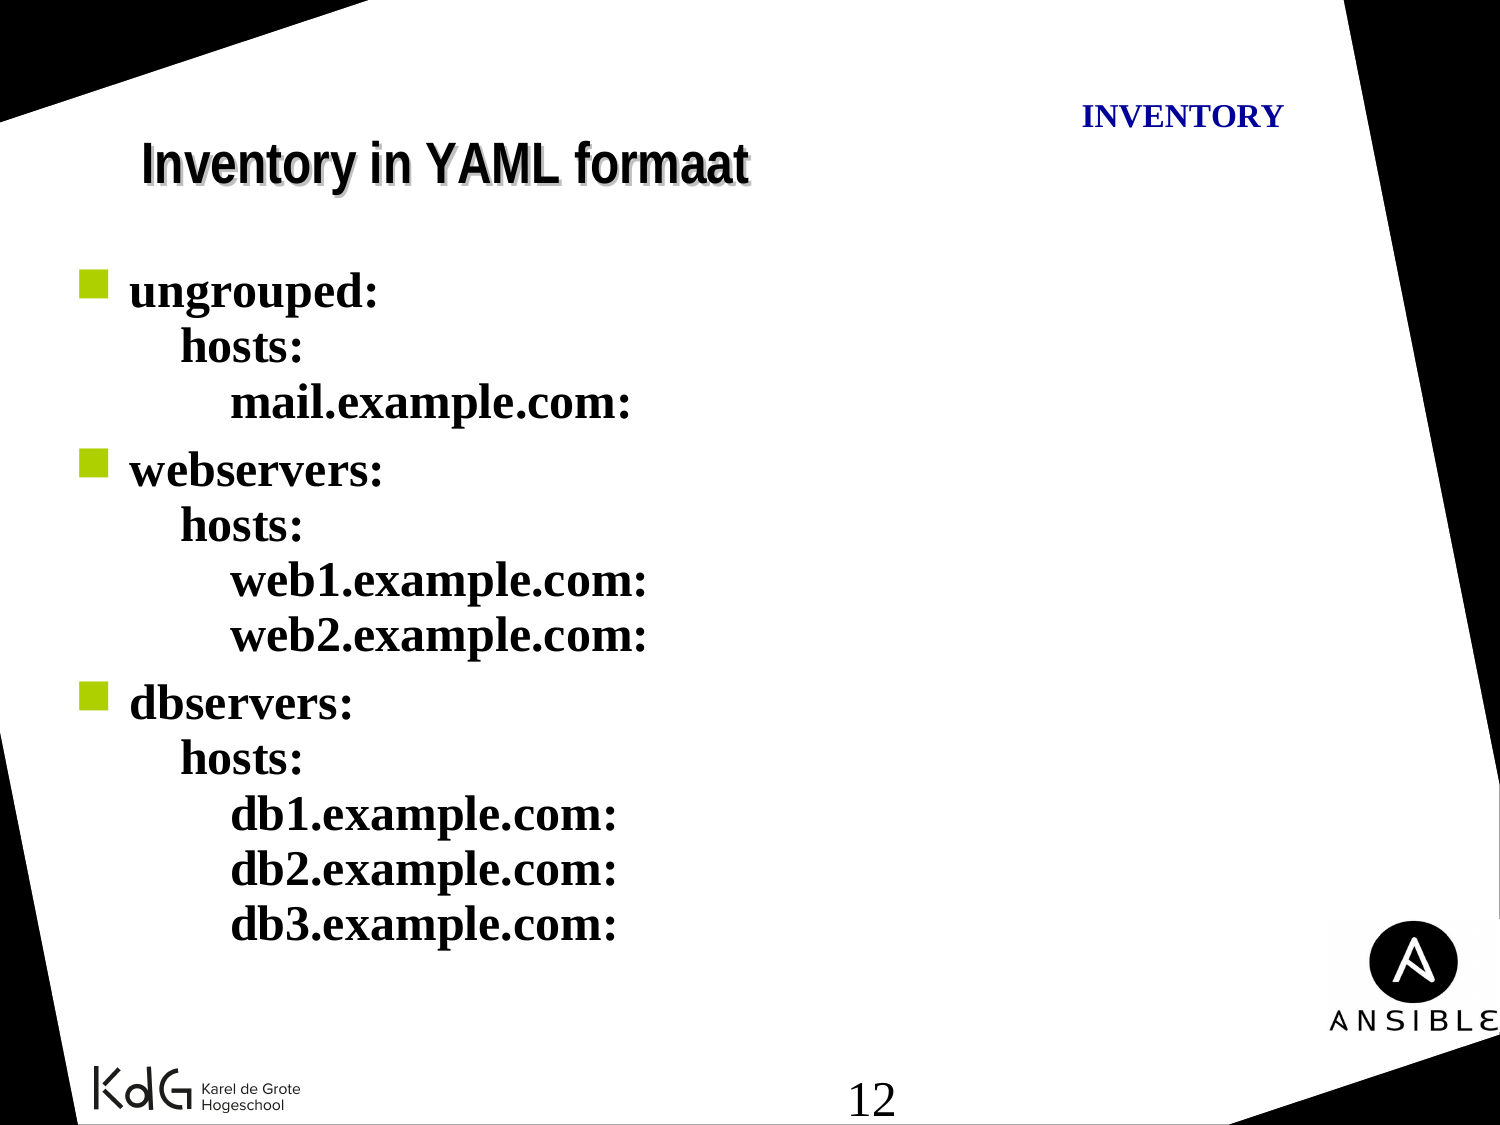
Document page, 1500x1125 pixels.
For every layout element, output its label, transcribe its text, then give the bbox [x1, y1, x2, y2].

picture [94, 1066, 300, 1113]
list ungrouped: hosts: mail.example.com: webservers: hosts: web1.example.com: web2.example.com: dbservers: hosts: db1.example.com: db2.example.com: db3.example.com: [75, 263, 1425, 1012]
picture [1326, 919, 1500, 1032]
title Inventory in YAML formaat [141, 72, 1447, 253]
text_box INVENTORY [1017, 89, 1358, 144]
